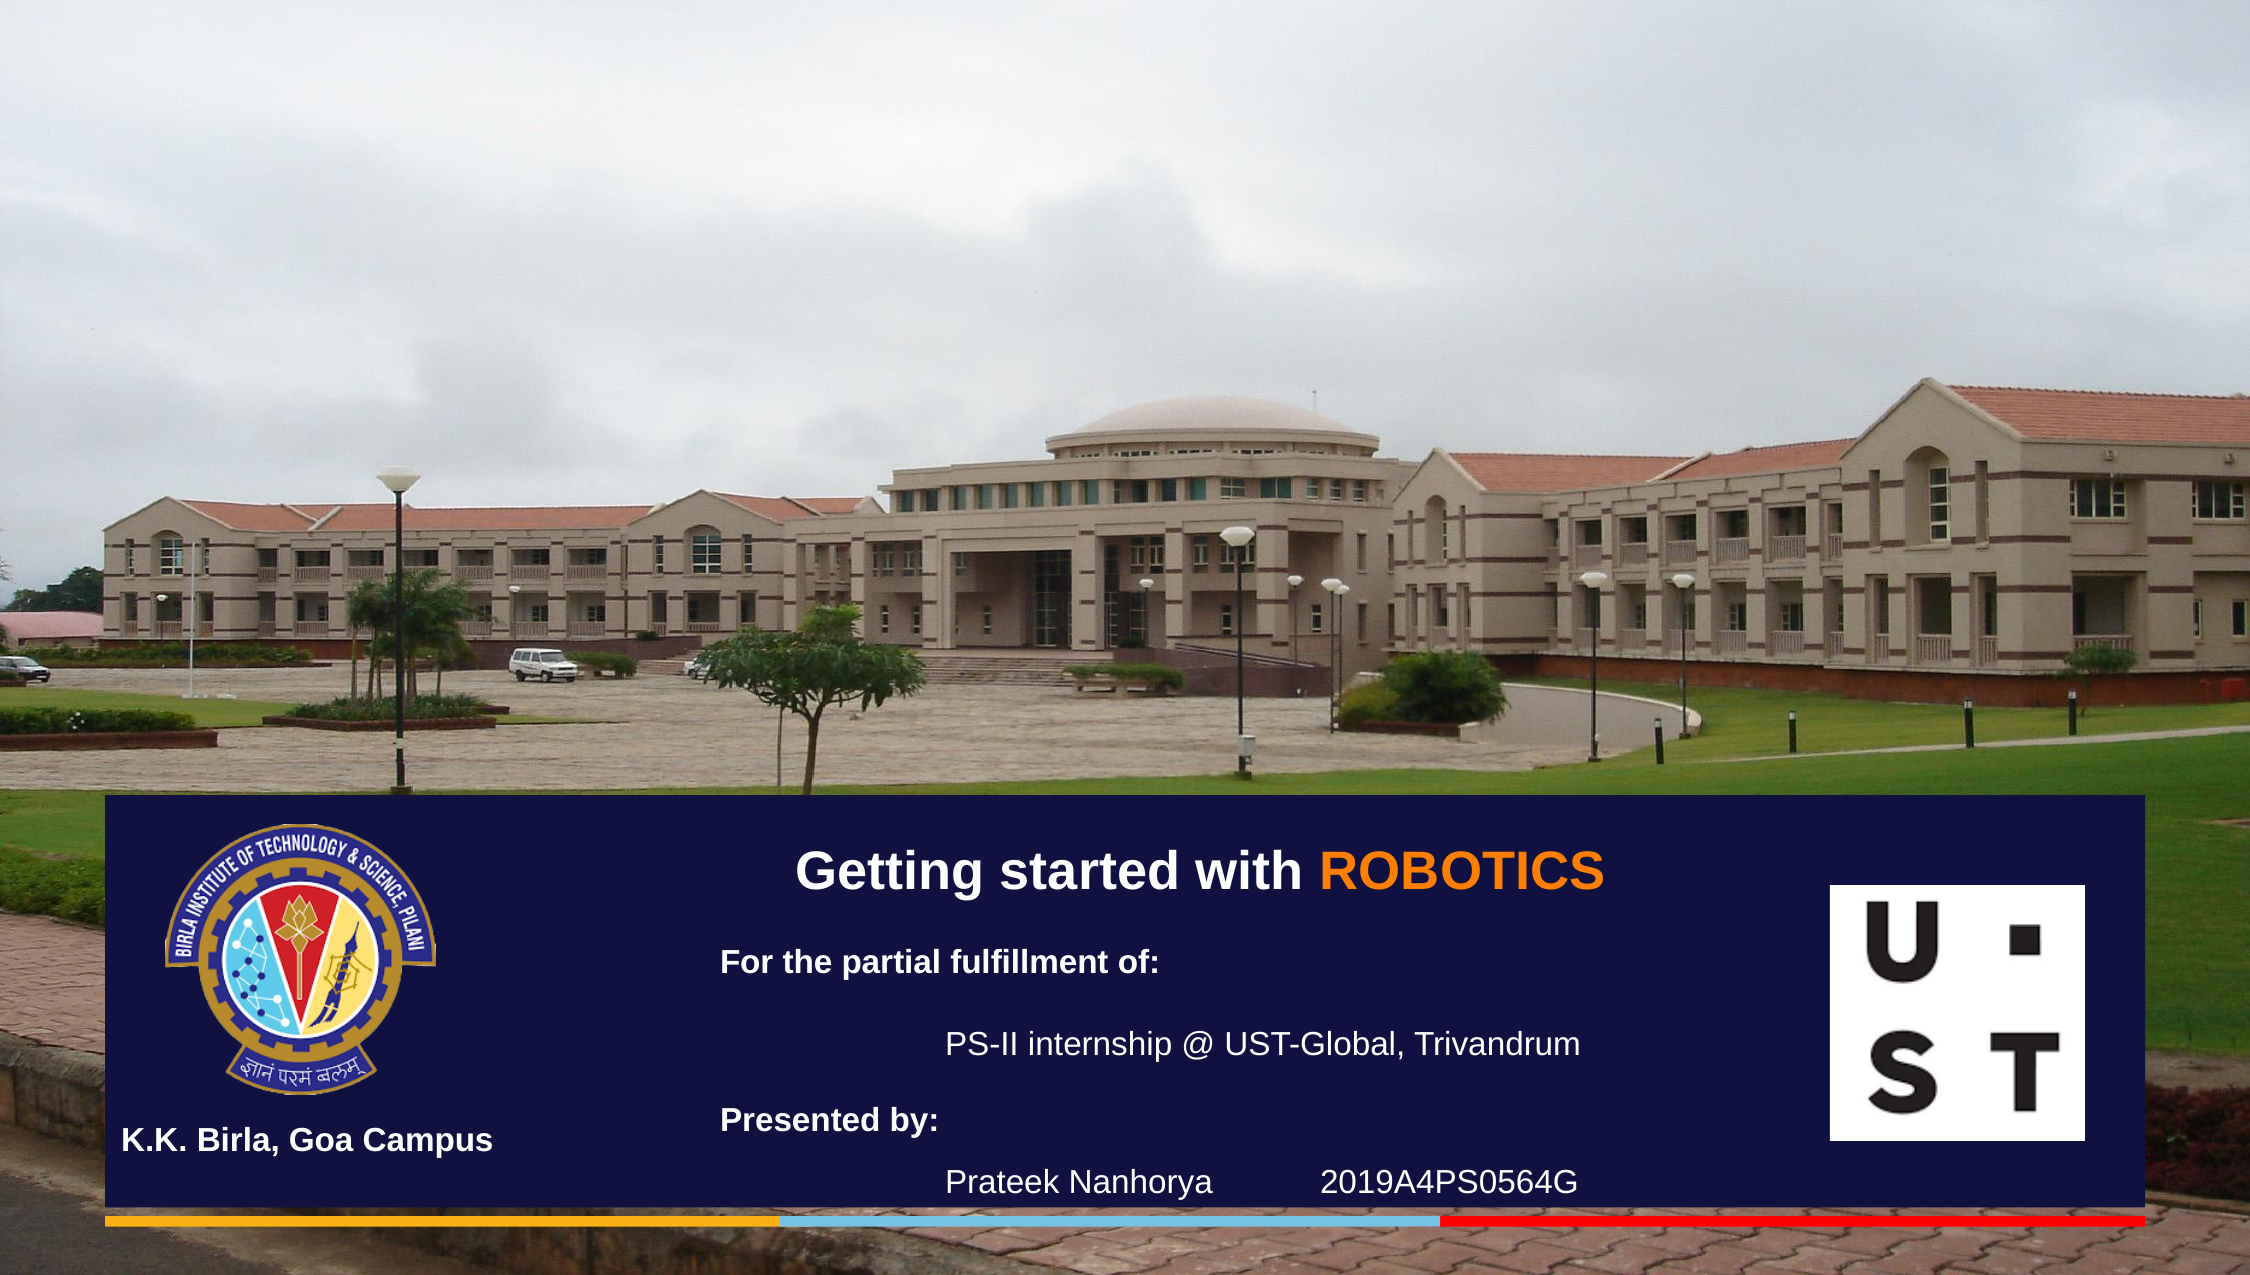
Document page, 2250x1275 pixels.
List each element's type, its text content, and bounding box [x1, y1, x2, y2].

text_box [105, 1216, 2146, 1227]
text_box Getting started with ROBOTICS For the partial fulfillment of: PS-II internship @ UST-Global, Trivandrum Presented by: Prateek Nanhorya 2019A4PS0564G [105, 795, 2146, 1208]
text_box K.K. Birla, Goa Campus [41, 1110, 574, 1185]
picture [0, 0, 2250, 1275]
